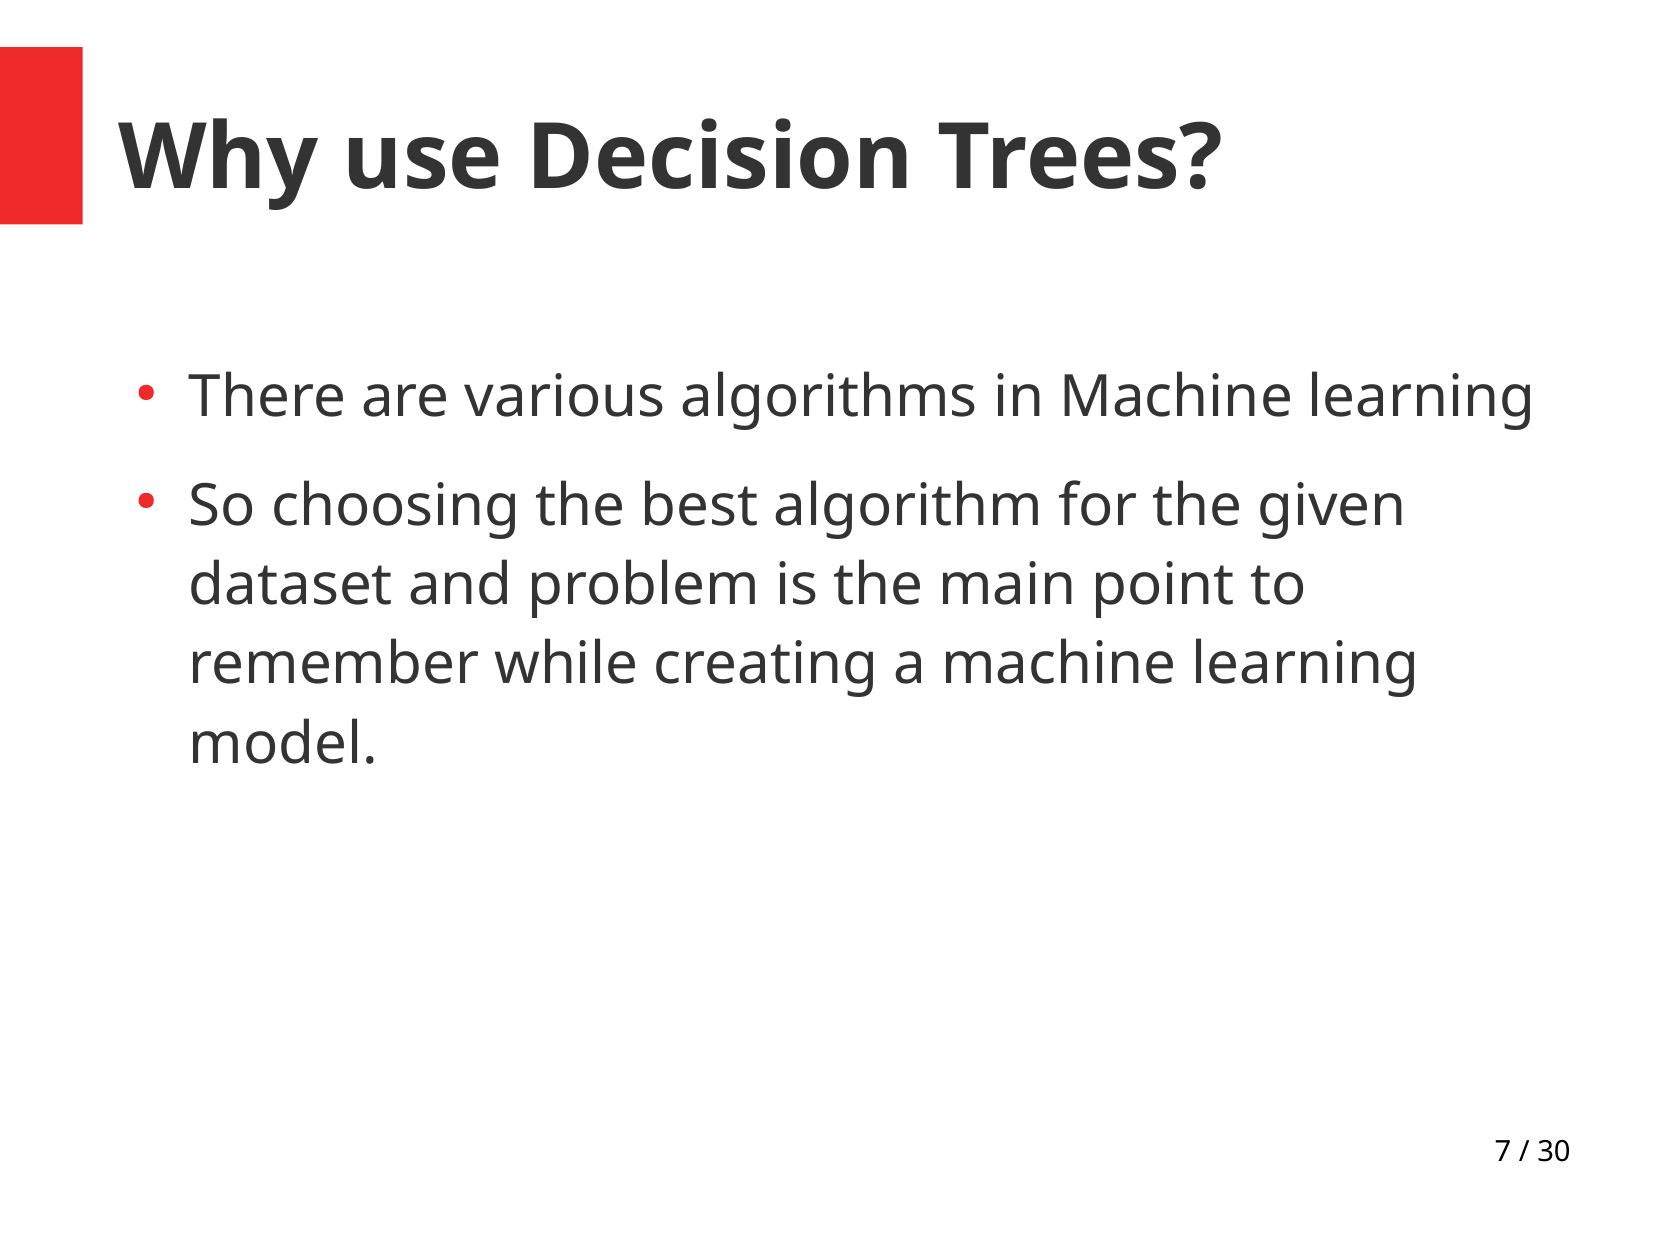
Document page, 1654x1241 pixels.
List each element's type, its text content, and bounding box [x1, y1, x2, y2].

title Why use Decision Trees? [118, 49, 1571, 257]
list There are various algorithms in Machine learning So choosing the best algorithm for the given dataset and problem is the main point to remember while creating a machine learning model. [118, 354, 1536, 1074]
